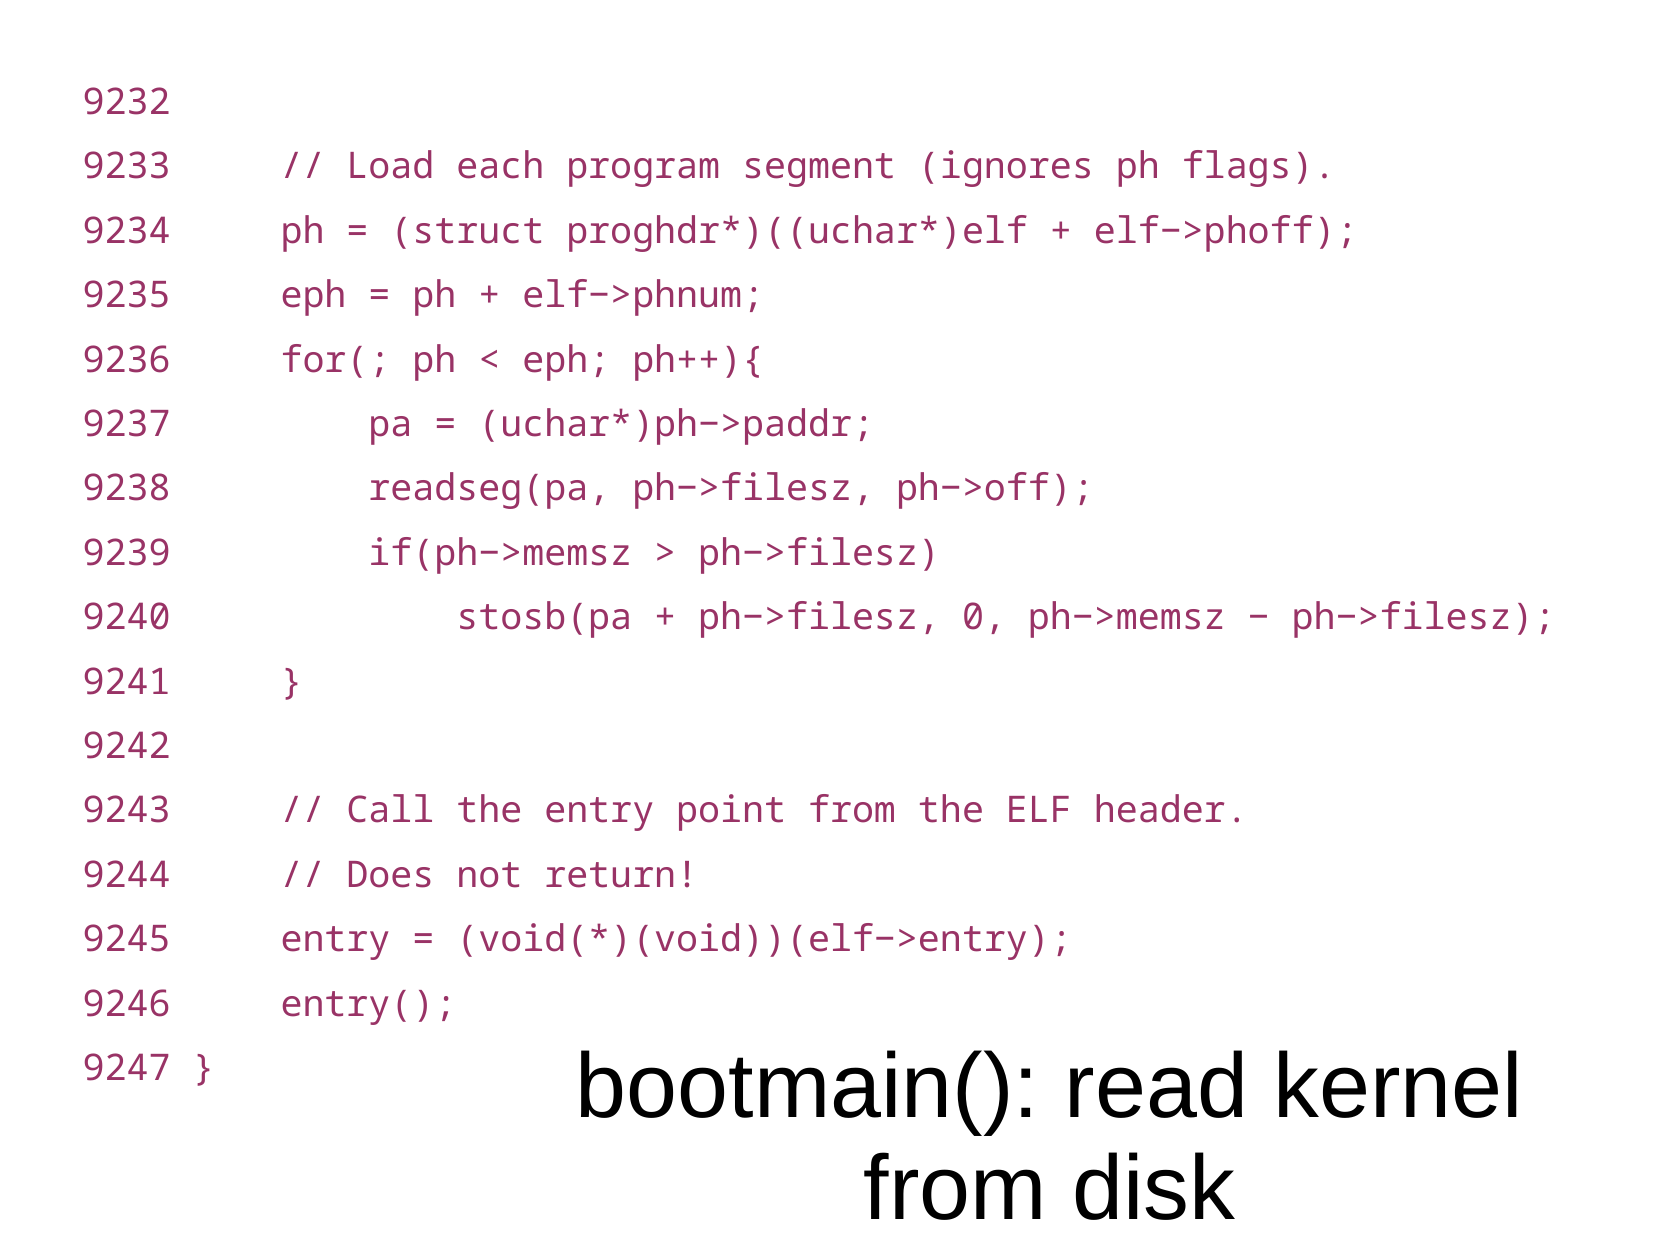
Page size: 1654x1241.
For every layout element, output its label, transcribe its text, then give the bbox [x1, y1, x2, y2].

list 9232 9233 // Load each program segment (ignores ph flags). 9234 ph = (struct proghdr*)((uchar*)elf + elf−>phoff); 9235 eph = ph + elf−>phnum; 9236 for(; ph < eph; ph++){ 9237 pa = (uchar*)ph−>paddr; 9238 readseg(pa, ph−>filesz, ph−>off); 9239 if(ph−>memsz > ph−>filesz) 9240 stosb(pa + ph−>filesz, 0, ph−>memsz − ph−>filesz); 9241 } 9242 9243 // Call the entry point from the ELF header. 9244 // Does not return! 9245 entry = (void(*)(void))(elf−>entry); 9246 entry(); 9247 } [82, 75, 1571, 1163]
title bootmain(): read kernel from disk [487, 1033, 1613, 1241]
